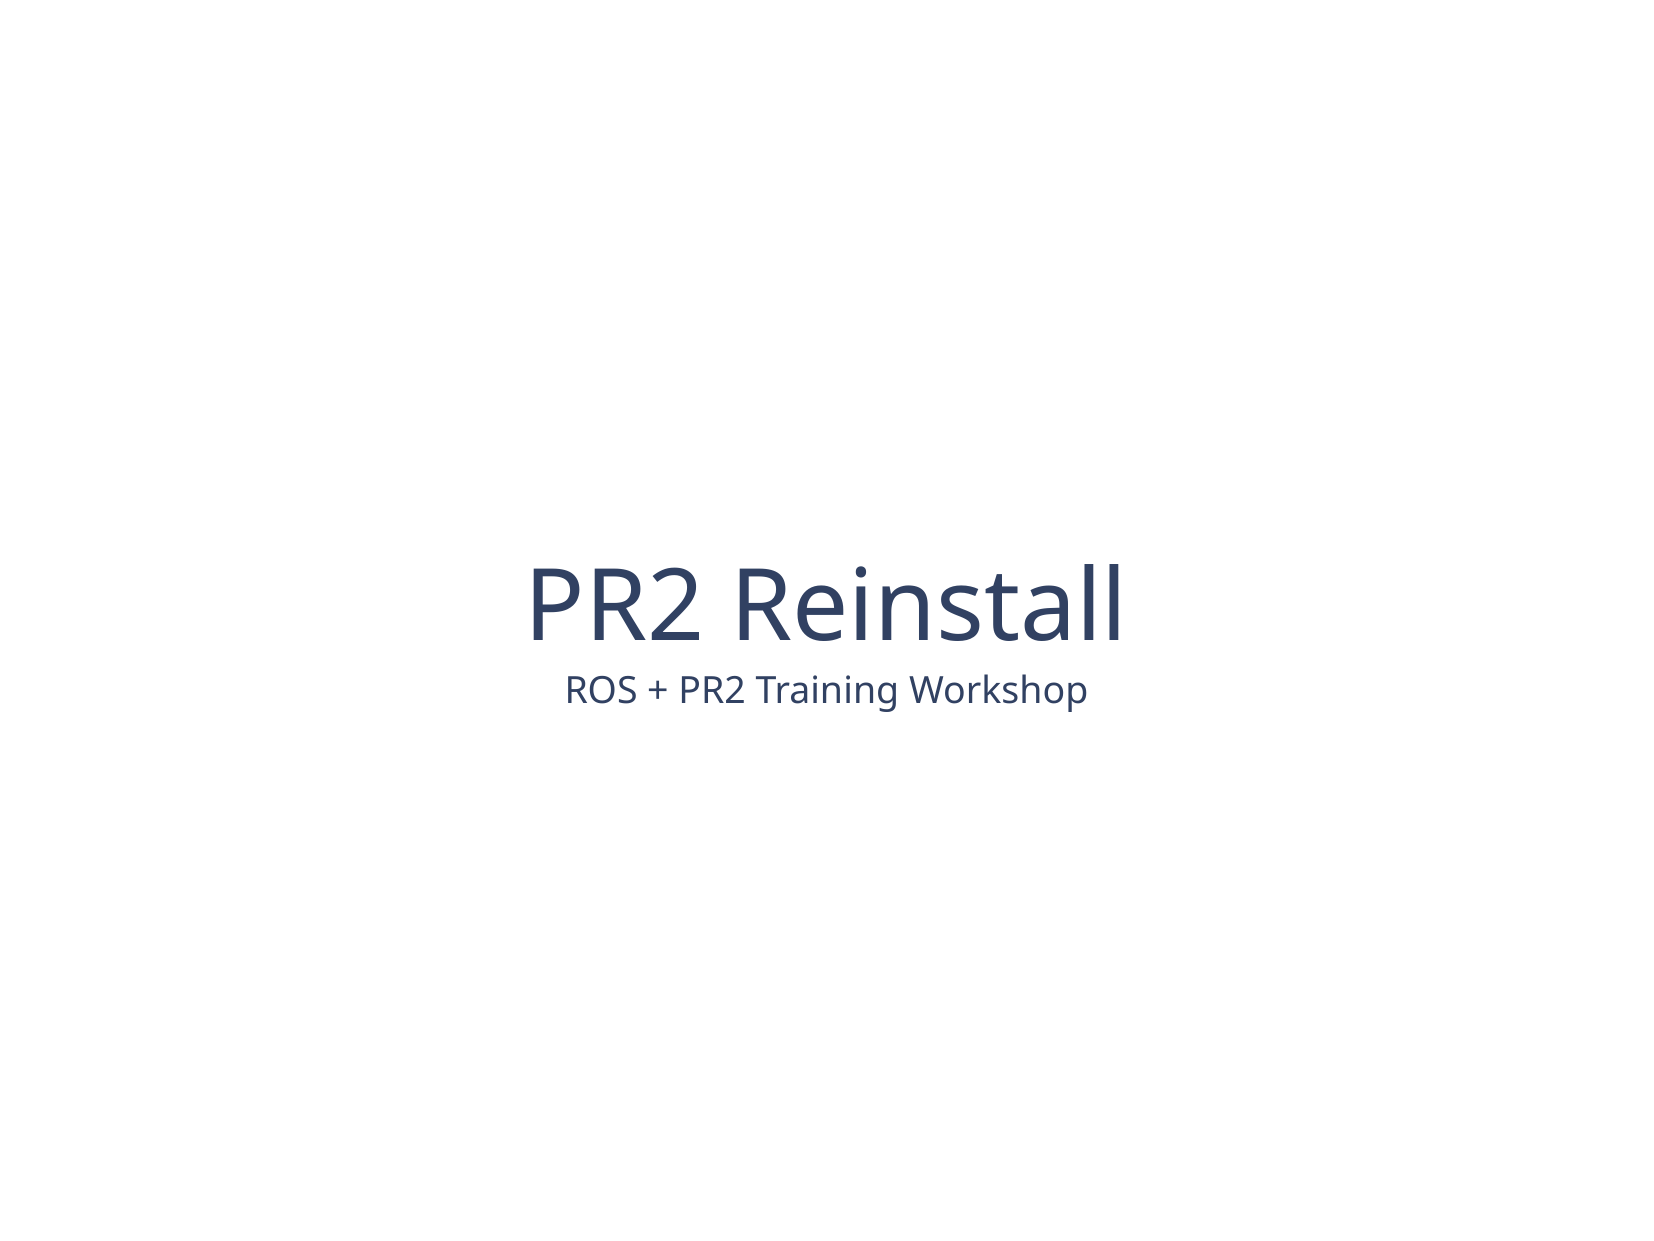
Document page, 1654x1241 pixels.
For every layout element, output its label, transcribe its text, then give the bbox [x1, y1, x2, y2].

text_box PR2 Reinstall [0, 526, 1654, 656]
text_box ROS + PR2 Training Workshop [0, 656, 1654, 715]
